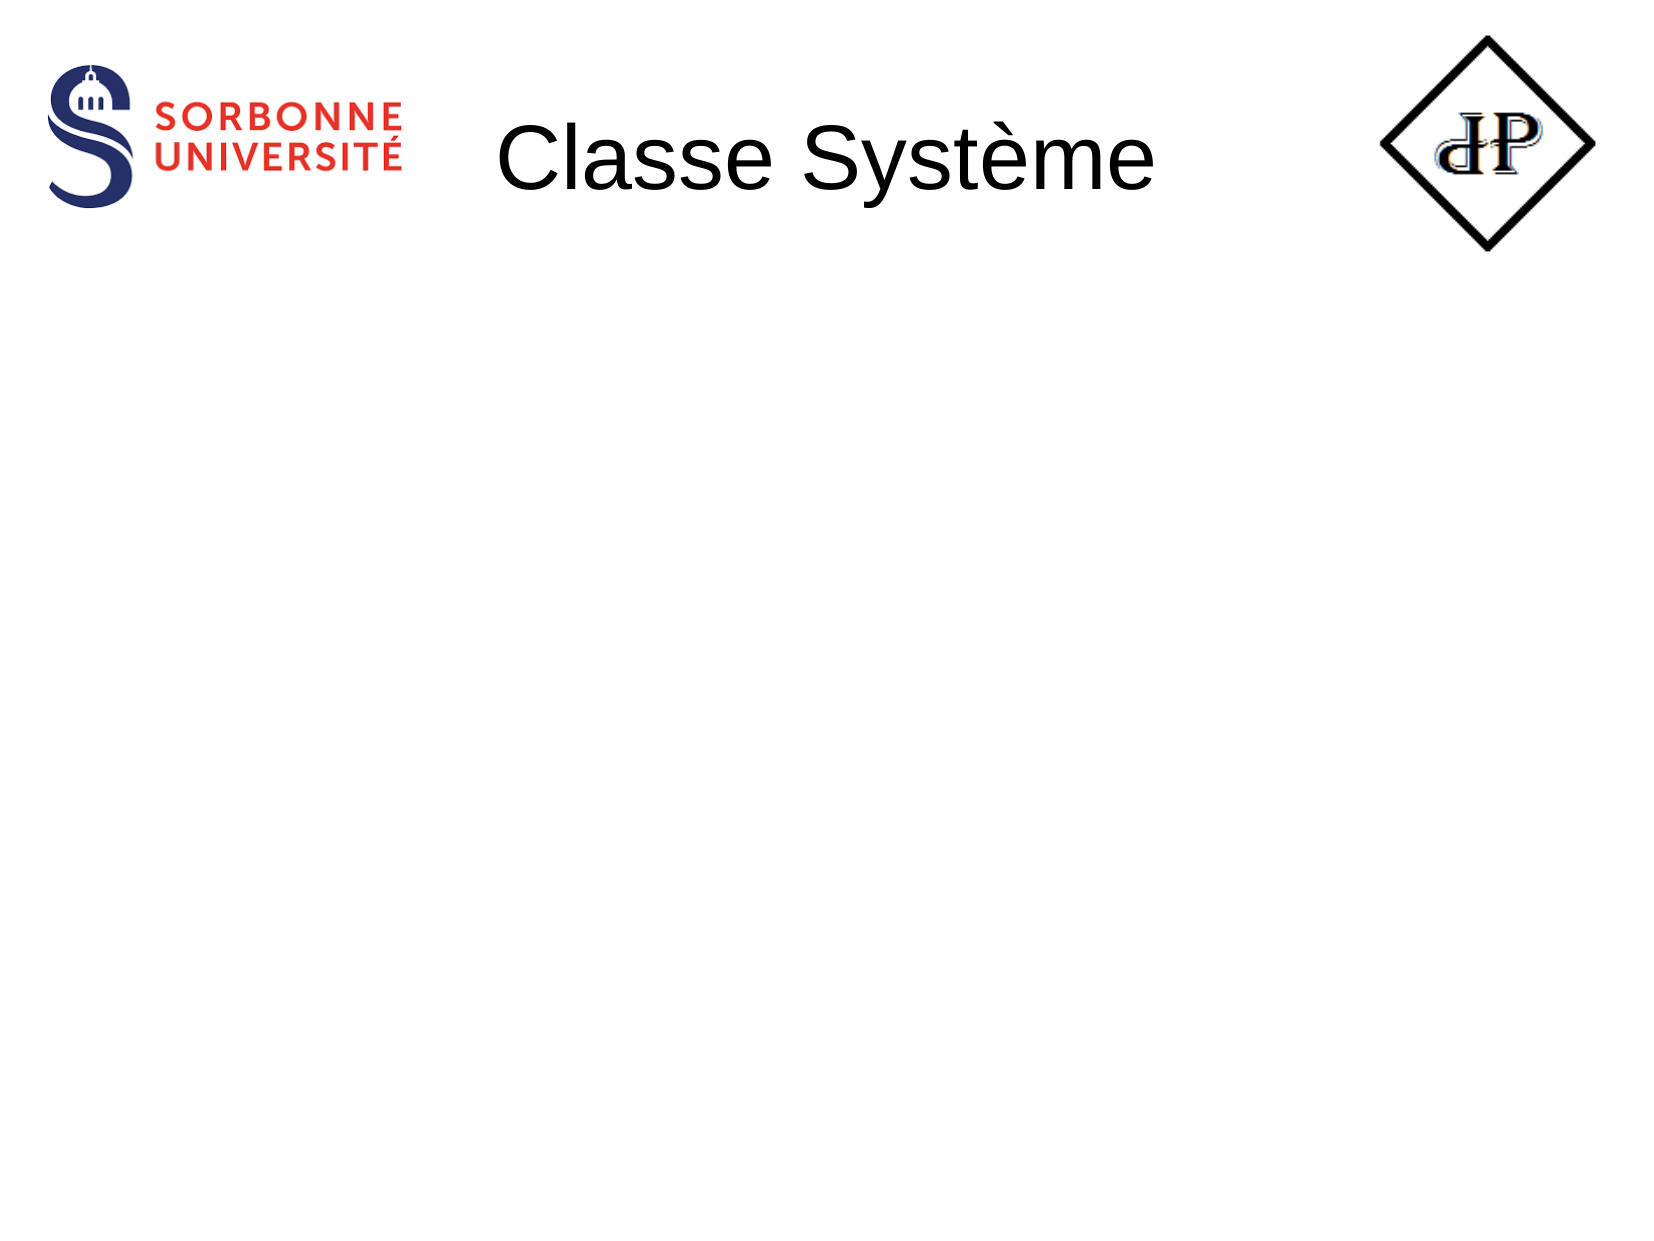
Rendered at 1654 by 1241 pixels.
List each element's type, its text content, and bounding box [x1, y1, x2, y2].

picture [1370, 29, 1608, 257]
title Classe Système [82, 49, 1571, 257]
picture [47, 64, 82, 209]
